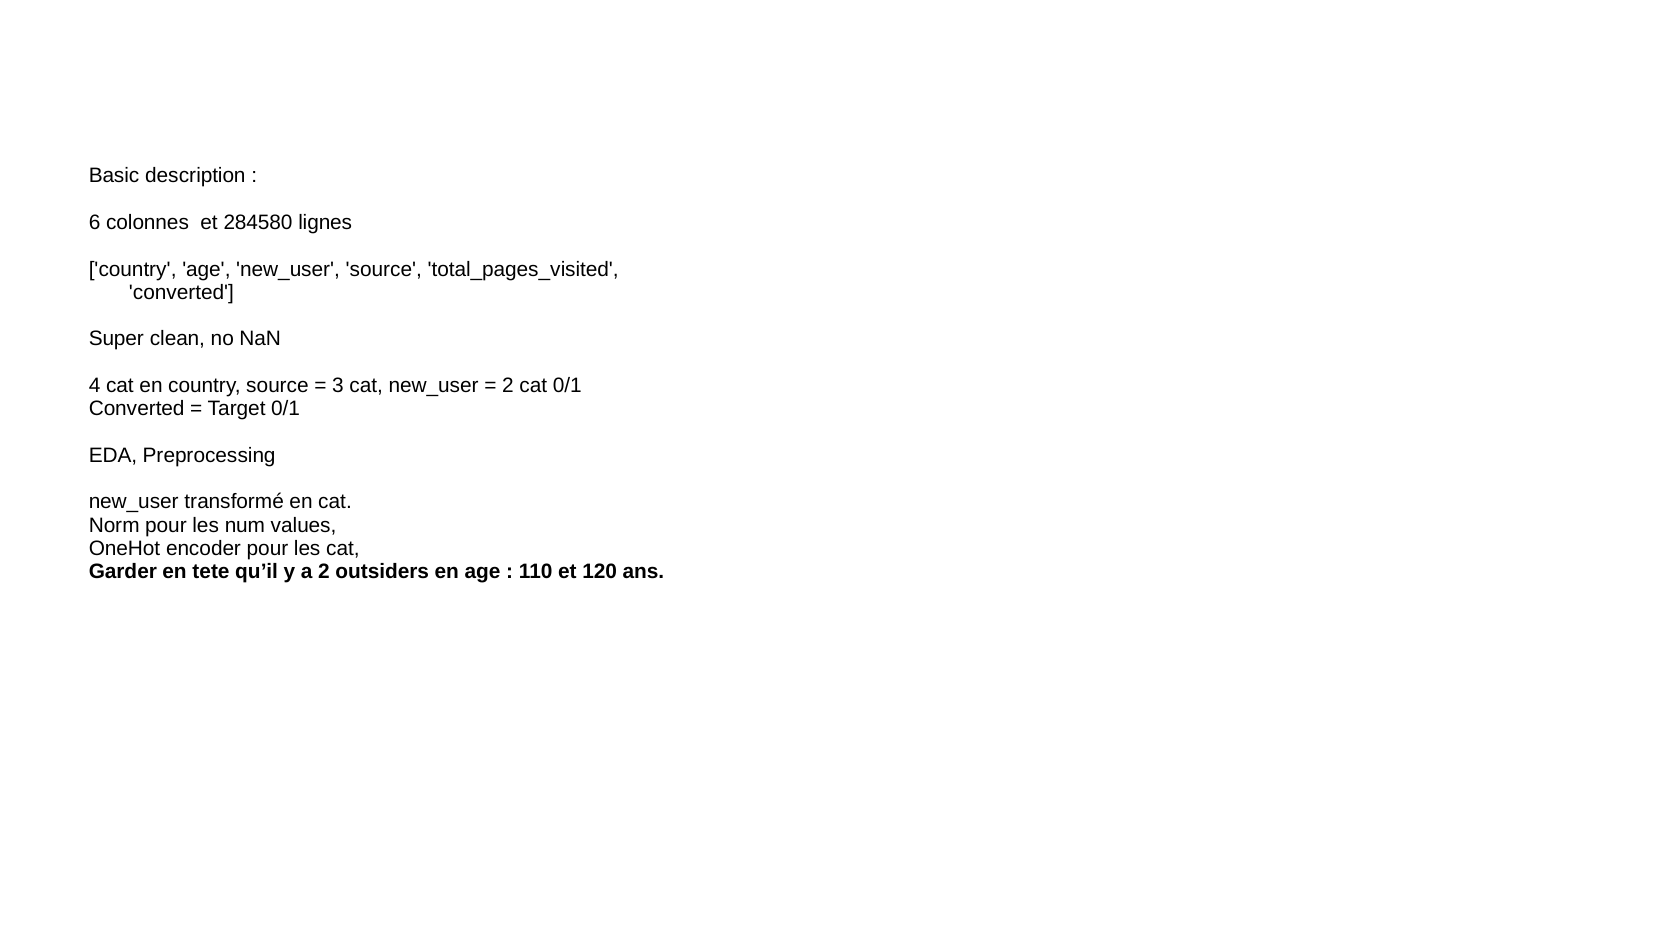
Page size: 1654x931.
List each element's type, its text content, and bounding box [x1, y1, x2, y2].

text_box Basic description : 6 colonnes et 284580 lignes ['country', 'age', 'new_user', 'source', 'total_pages_visited', 'converted'] Super clean, no NaN 4 cat en country, source = 3 cat, new_user = 2 cat 0/1 Converted = Target 0/1 EDA, Preprocessing new_user transformé en cat. Norm pour les num values, OneHot encoder pour les cat, Garder en tete qu’il y a 2 outsiders en age : 110 et 120 ans. [73, 156, 680, 591]
